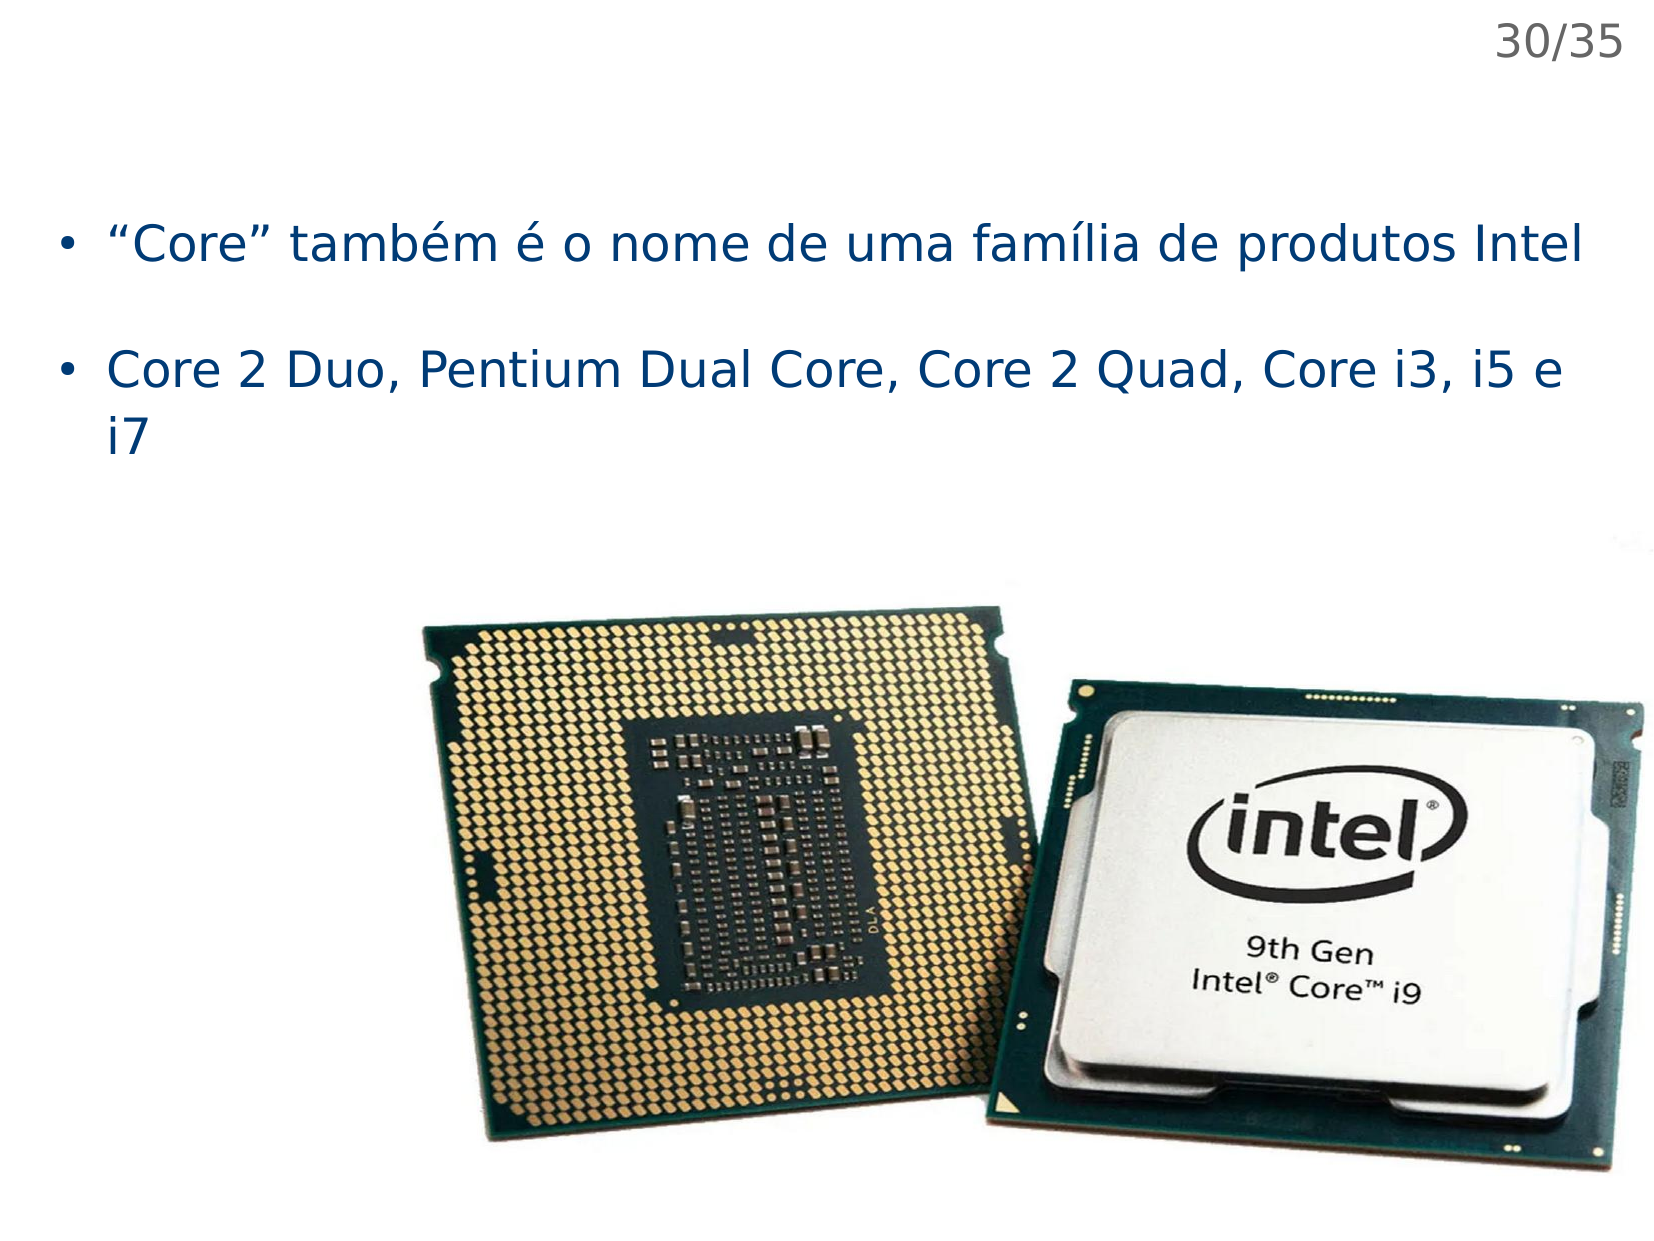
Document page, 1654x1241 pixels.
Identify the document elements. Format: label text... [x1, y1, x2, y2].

list “Core” também é o nome de uma família de produtos Intel Core 2 Duo, Pentium Dual Core, Core 2 Quad, Core i3, i5 e i7 [59, 206, 1625, 1211]
picture [413, 531, 1654, 1241]
